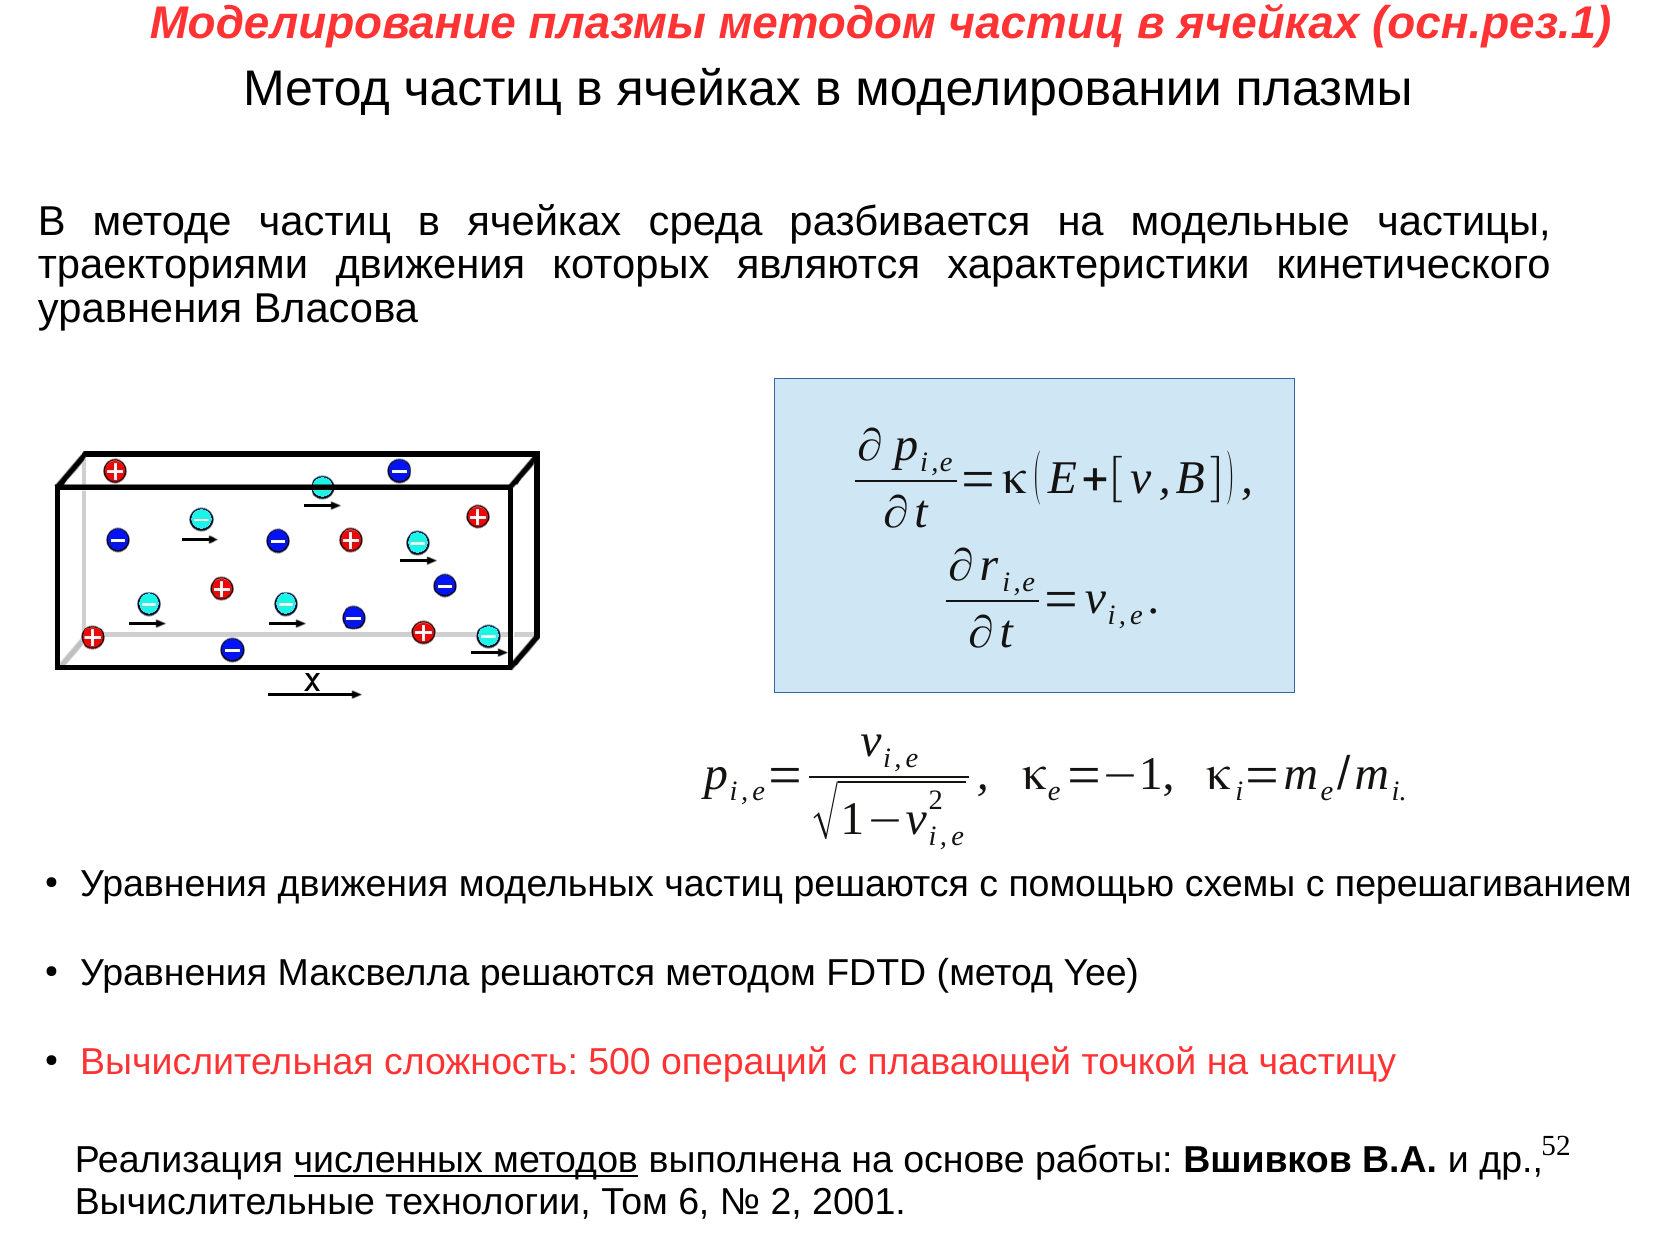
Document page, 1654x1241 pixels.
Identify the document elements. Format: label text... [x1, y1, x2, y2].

chart [687, 418, 1418, 851]
text_box Реализация численных методов выполнена на основе работы: Вшивков В.А. и др., Вычислительные технологии, Том 6, № 2, 2001. [60, 1131, 1559, 1231]
picture [52, 449, 541, 701]
text_box Уравнения движения модельных частиц решаются с помощью схемы с перешагиванием Уравнения Максвелла решаются методом FDTD (метод Yee) Вычислительная сложность: 500 операций с плавающей точкой на частицу [30, 855, 1648, 1091]
text_box Моделирование плазмы методом частиц в ячейках (осн.рез.1) [135, 0, 1654, 107]
list В методе частиц в ячейках среда разбивается на модельные частицы, траекториями движения которых являются характеристики кинетического уравнения Власова [37, 251, 1552, 503]
title Метод частиц в ячейках в моделировании плазмы [0, 0, 1654, 251]
